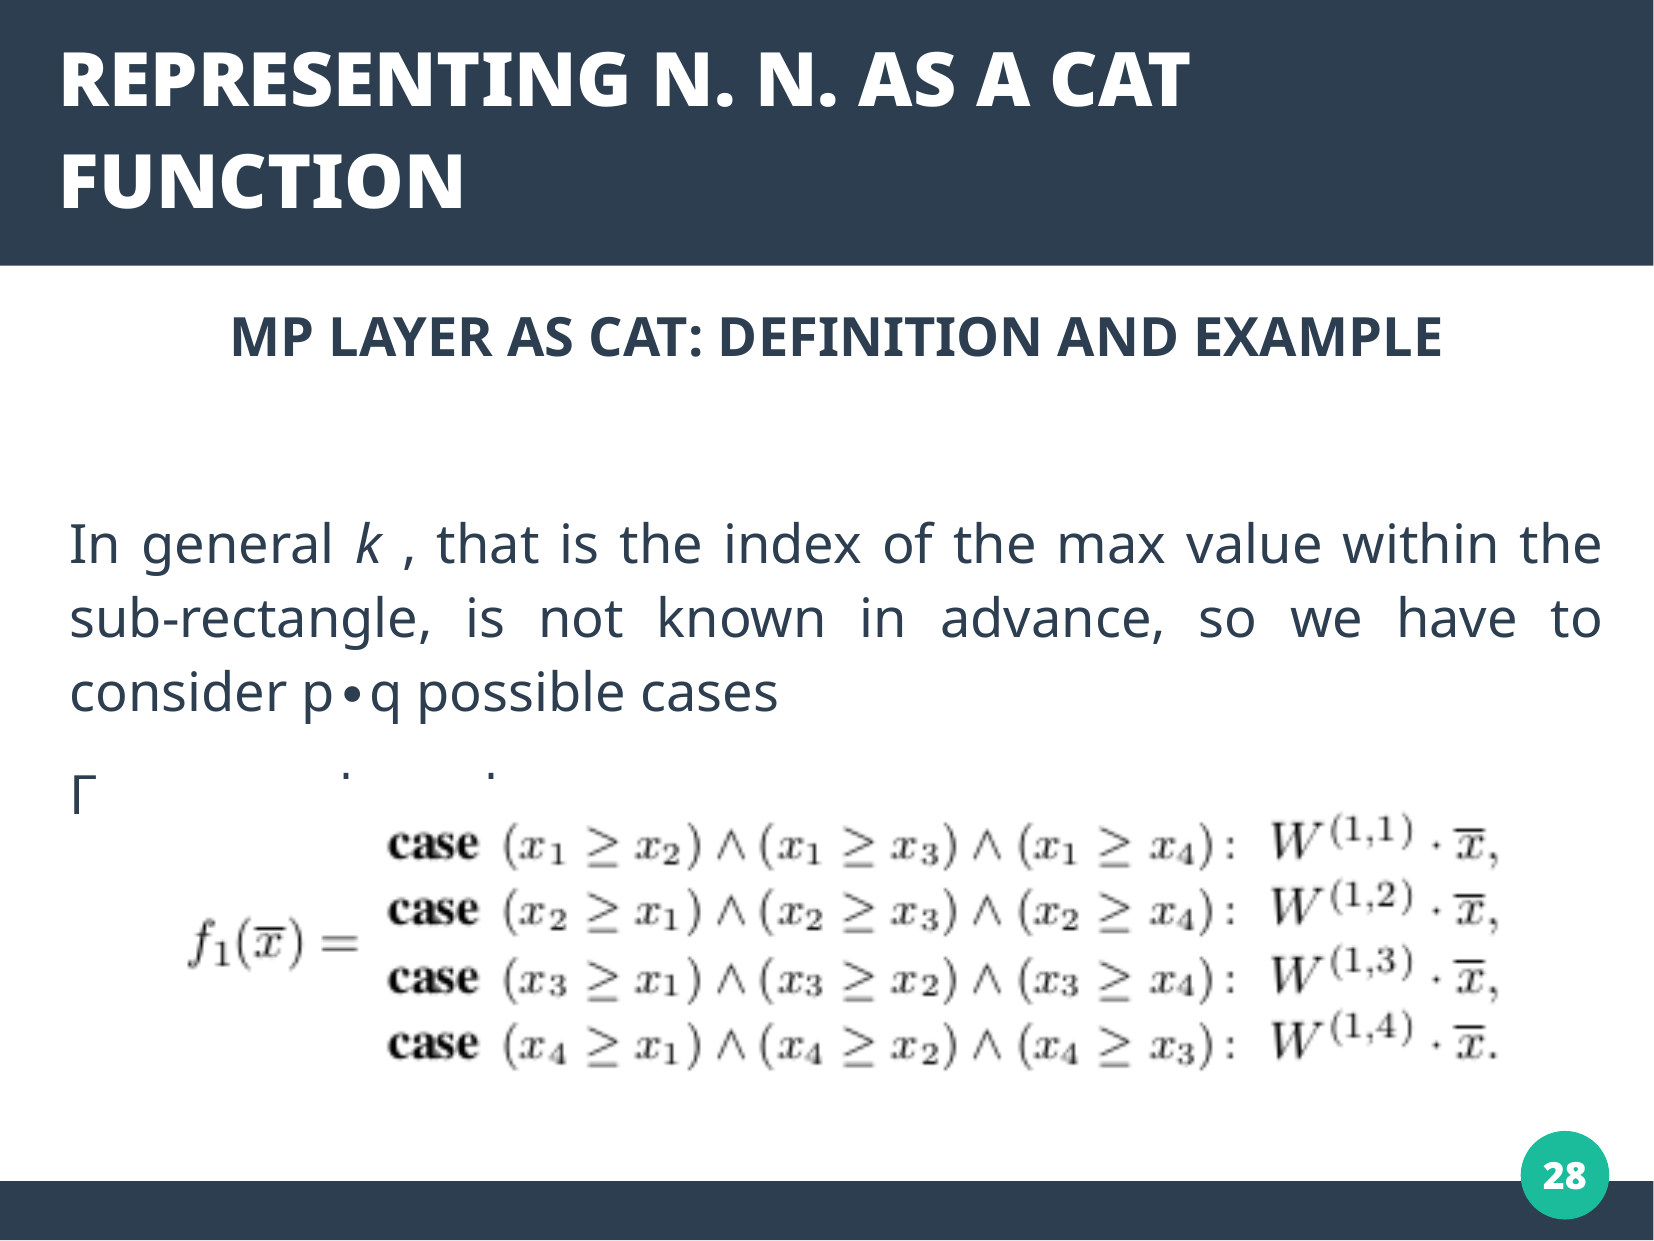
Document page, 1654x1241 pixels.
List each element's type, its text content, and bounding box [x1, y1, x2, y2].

list MP LAYER AS CAT: DEFINITION AND EXAMPLE In general k , that is the index of the max value within the sub-rectangle, is not known in advance, so we have to consider p∙q possible cases For example we have [69, 298, 1606, 1126]
title REPRESENTING N. N. AS A CAT FUNCTION [59, 49, 1595, 207]
picture [79, 779, 1561, 1113]
